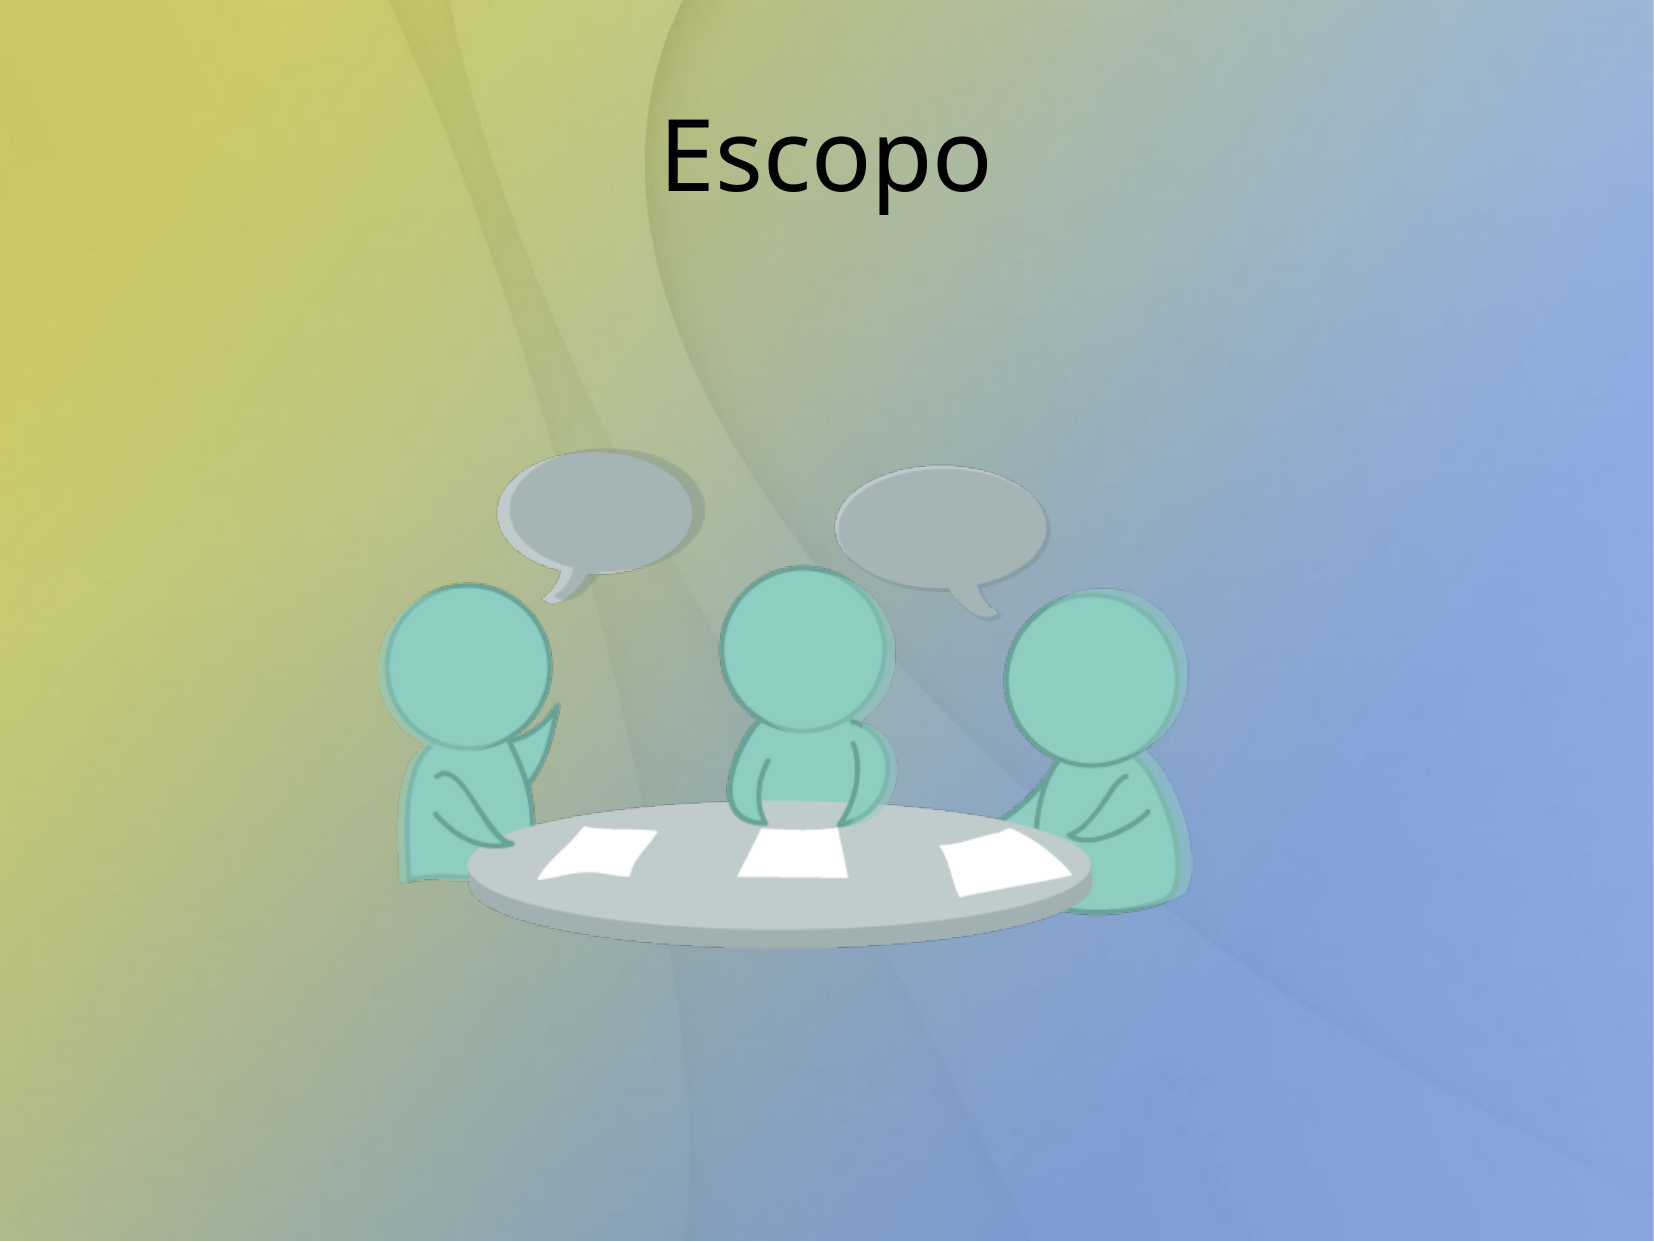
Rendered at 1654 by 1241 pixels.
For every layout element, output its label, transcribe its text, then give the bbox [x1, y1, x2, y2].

picture [0, 0, 1654, 1241]
title Escopo [82, 49, 1571, 257]
